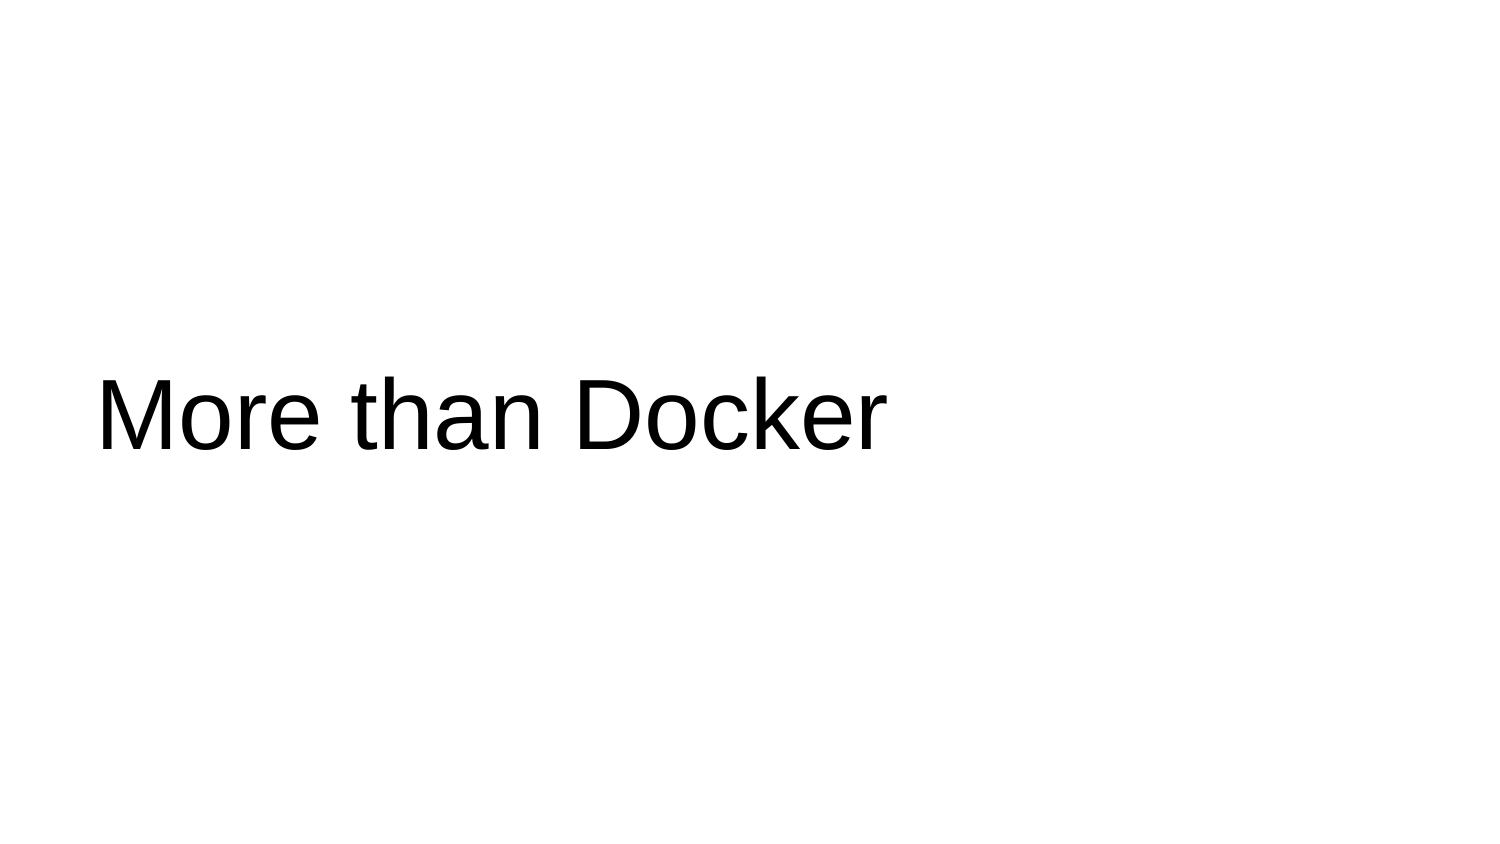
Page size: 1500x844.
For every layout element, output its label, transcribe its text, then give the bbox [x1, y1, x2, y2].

title More than Docker [80, 73, 1125, 745]
